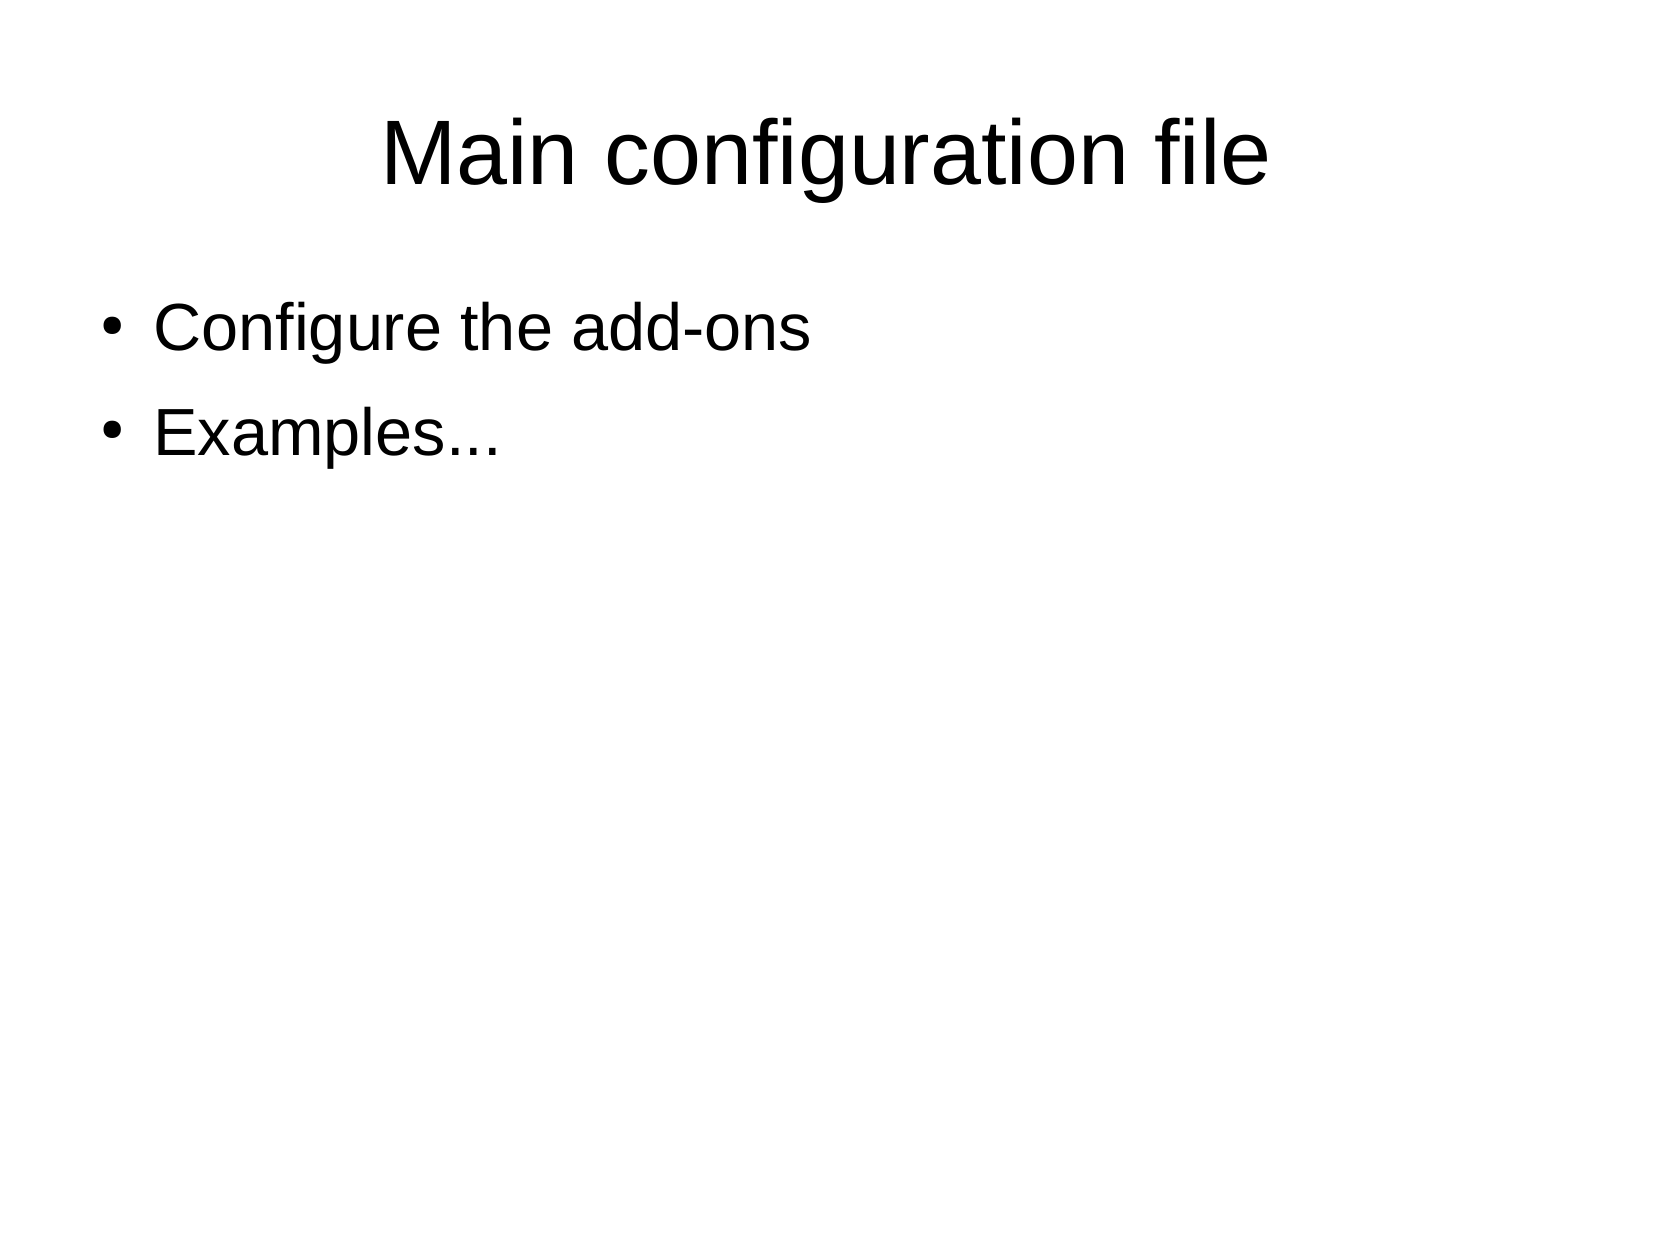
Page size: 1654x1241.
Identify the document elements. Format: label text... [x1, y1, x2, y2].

title Main configuration file [82, 49, 1571, 257]
list Configure the add-ons Examples... [82, 290, 1571, 1010]
